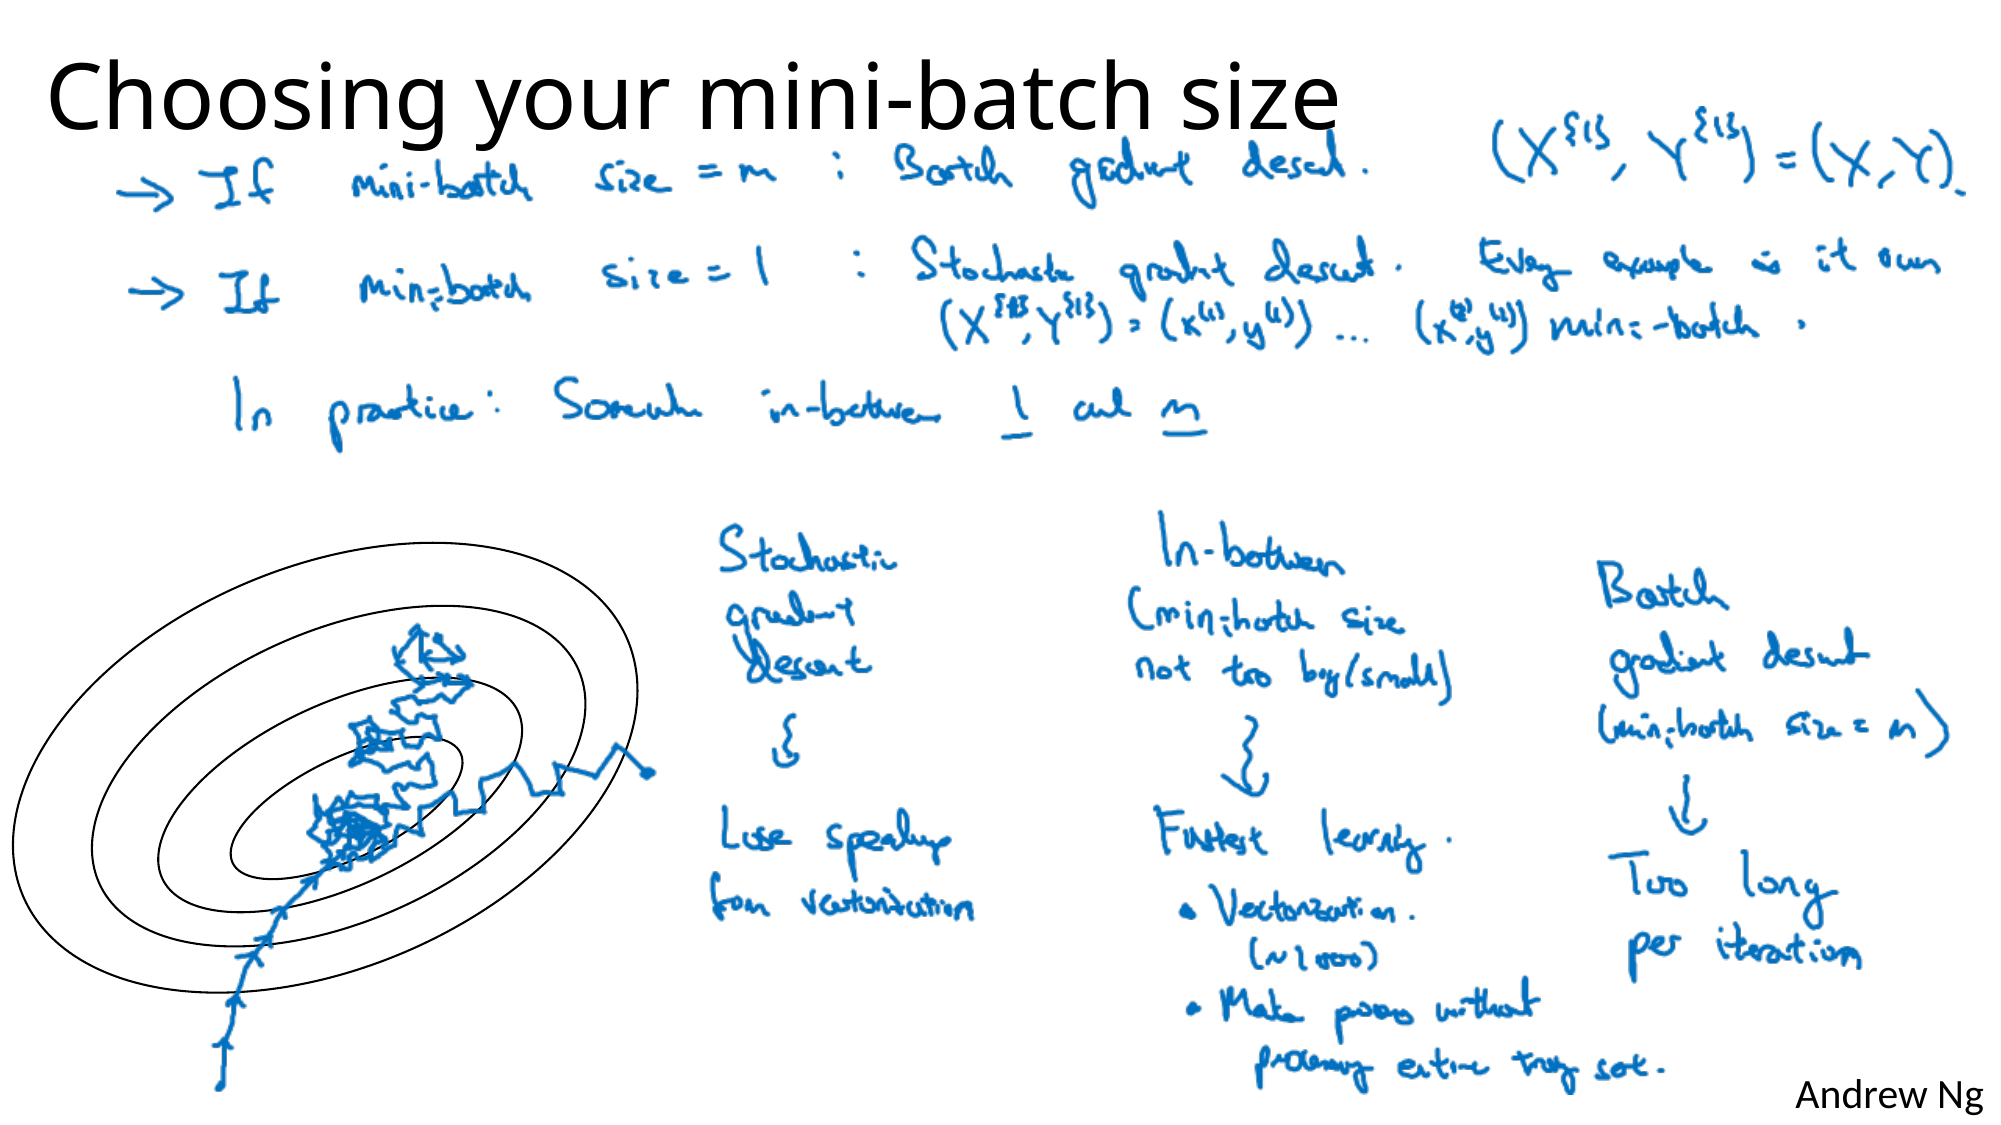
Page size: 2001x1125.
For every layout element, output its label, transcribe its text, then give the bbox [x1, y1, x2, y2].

title Choosing your mini-batch size [30, 29, 2000, 248]
picture [116, 106, 1966, 1095]
